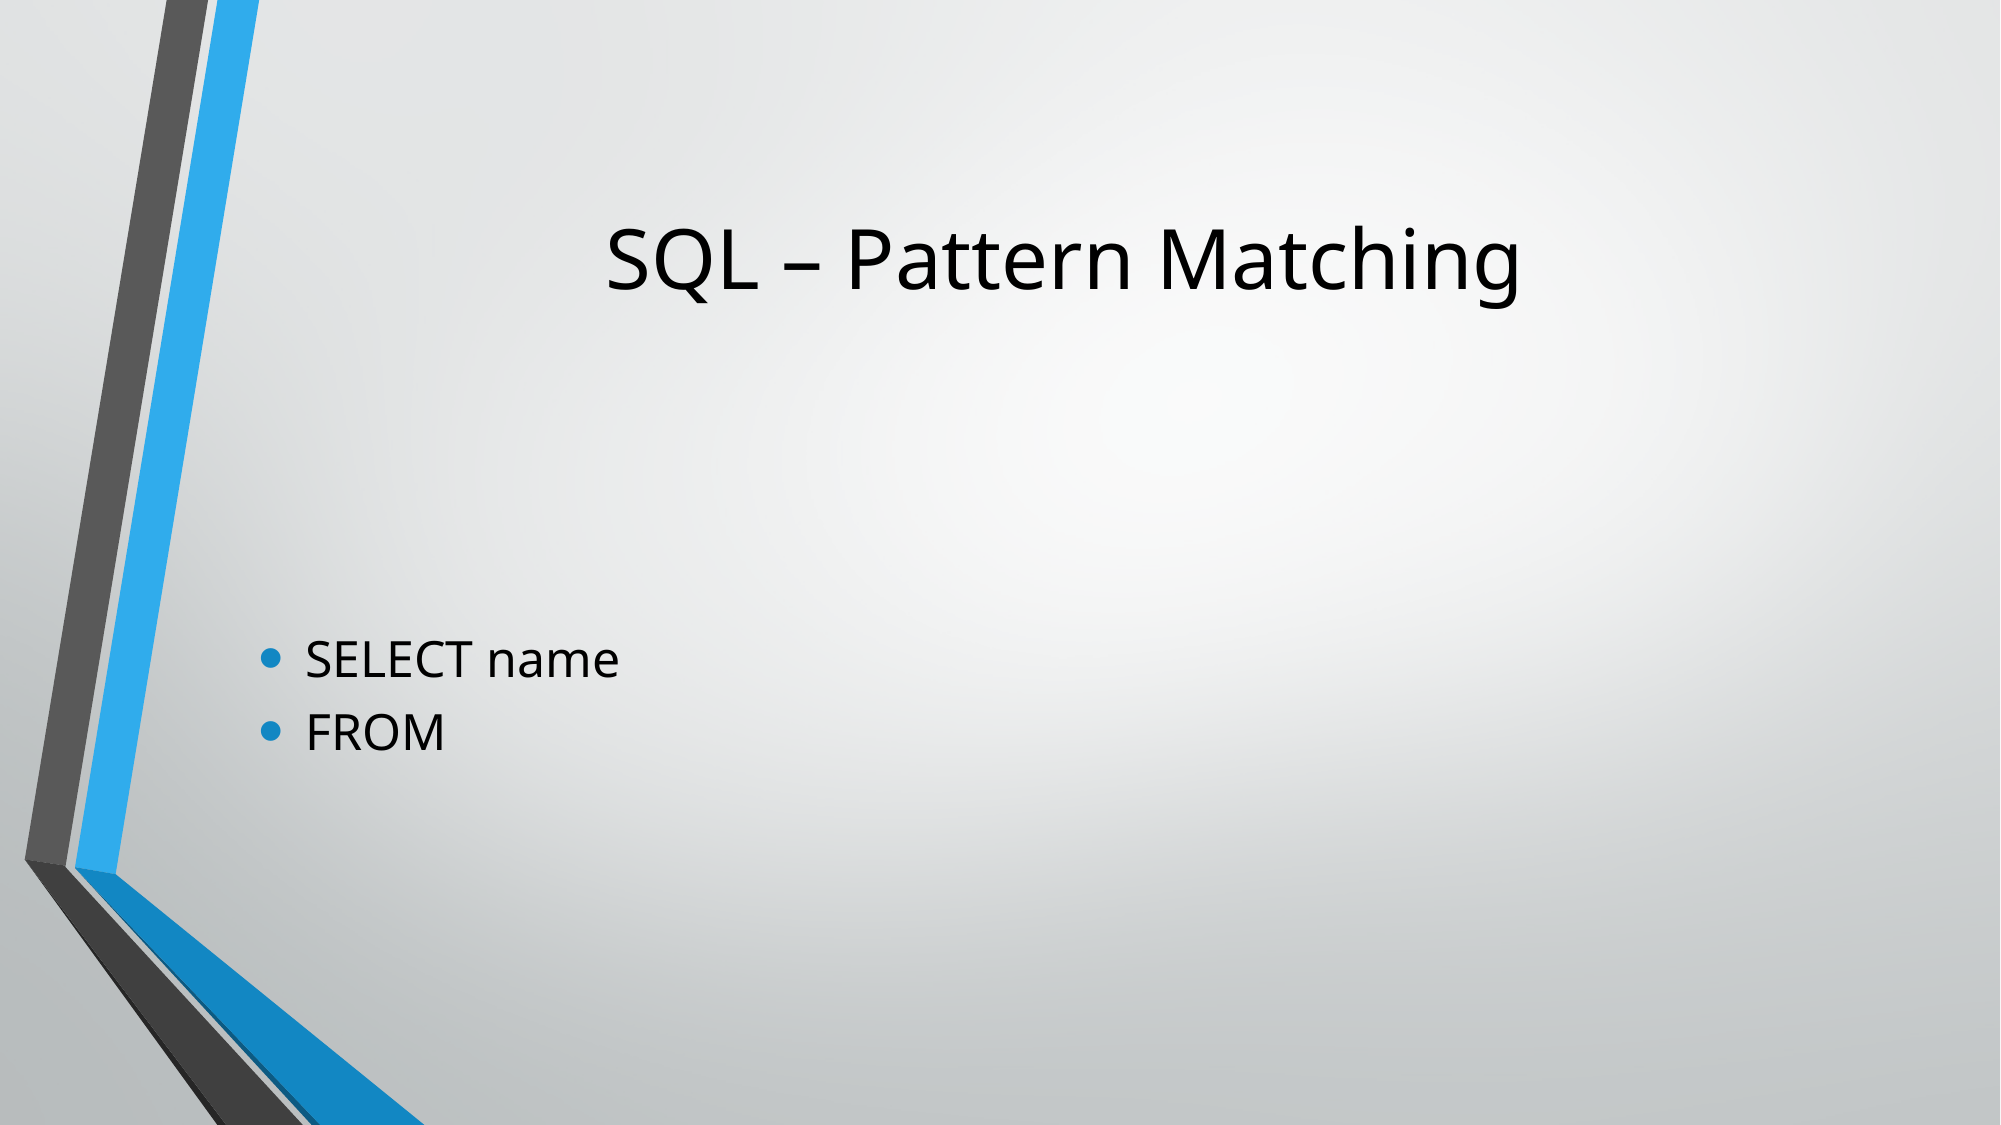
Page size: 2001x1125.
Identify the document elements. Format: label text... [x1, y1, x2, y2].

list SELECT name FROM [243, 437, 1887, 950]
title SQL – Pattern Matching [243, 112, 1887, 400]
